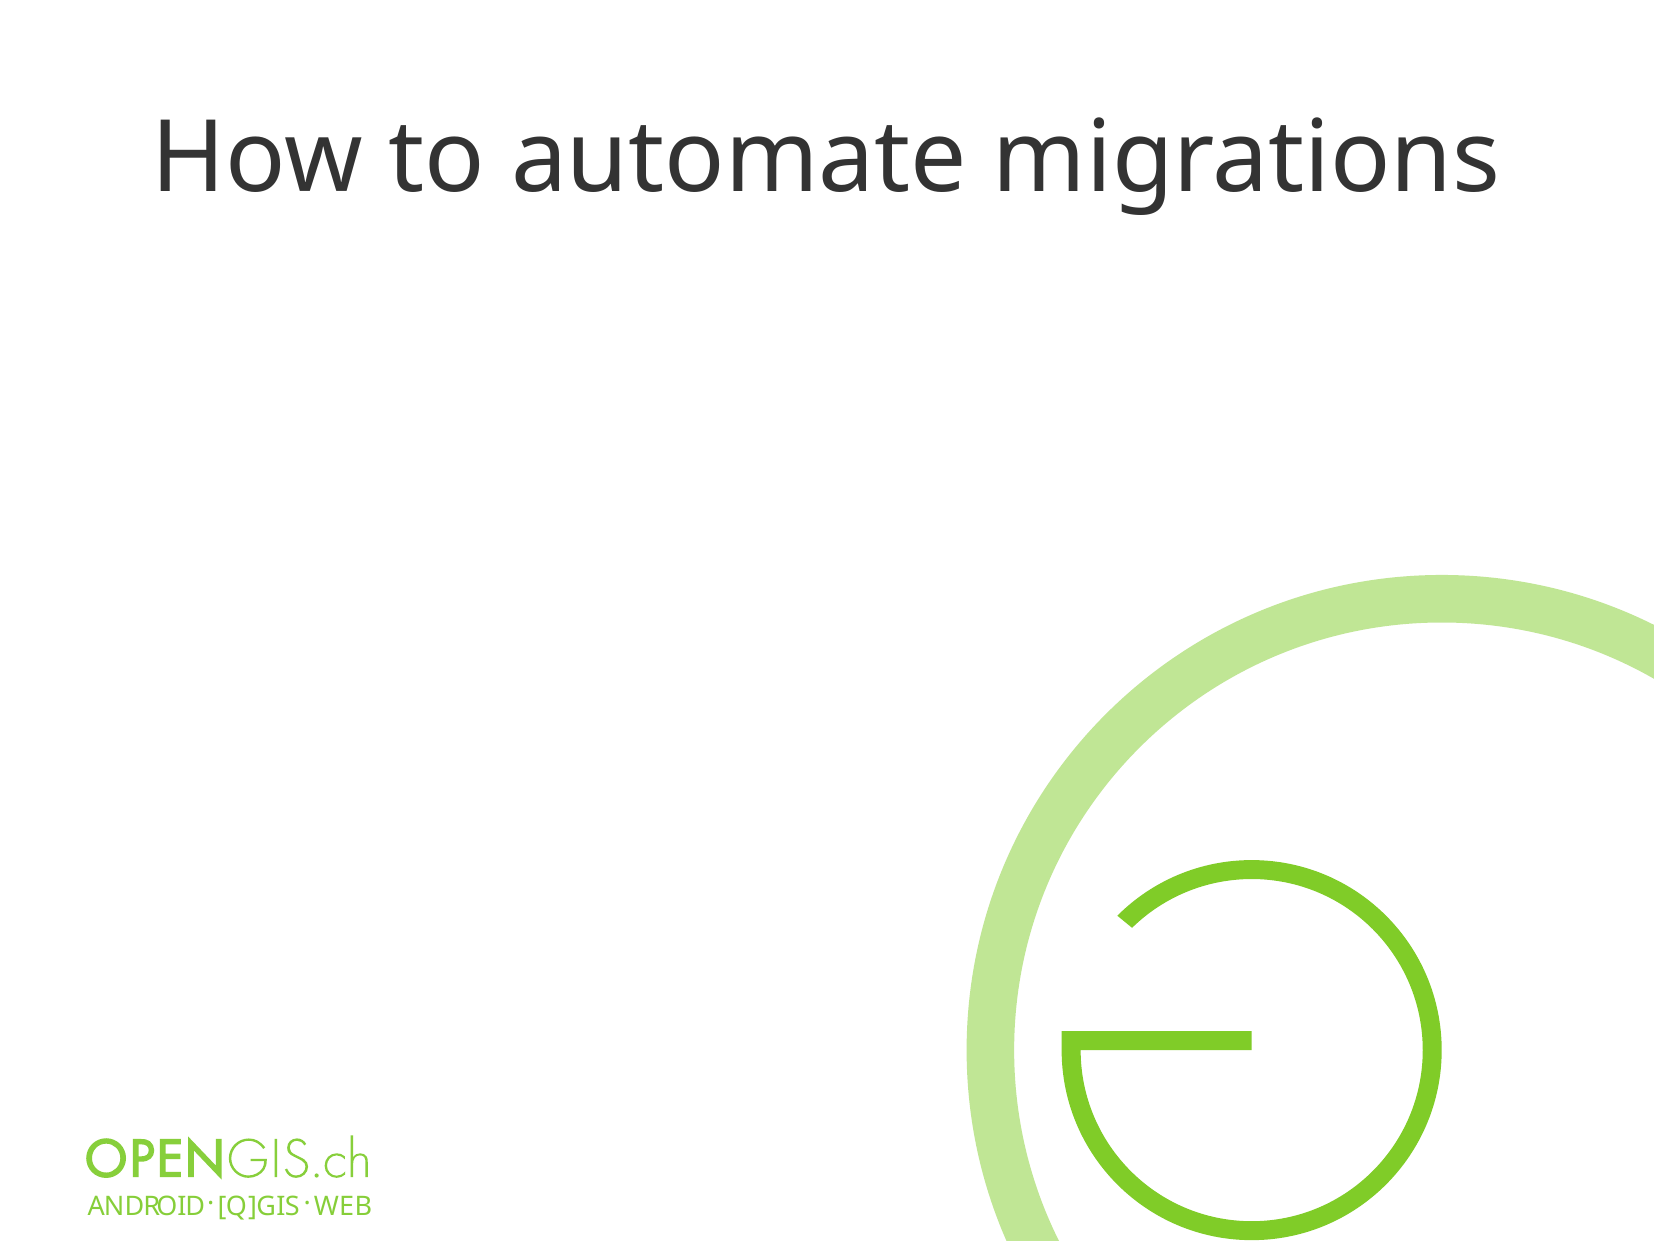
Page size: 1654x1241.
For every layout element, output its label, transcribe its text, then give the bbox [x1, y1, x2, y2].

title How to automate migrations [82, 49, 1571, 257]
